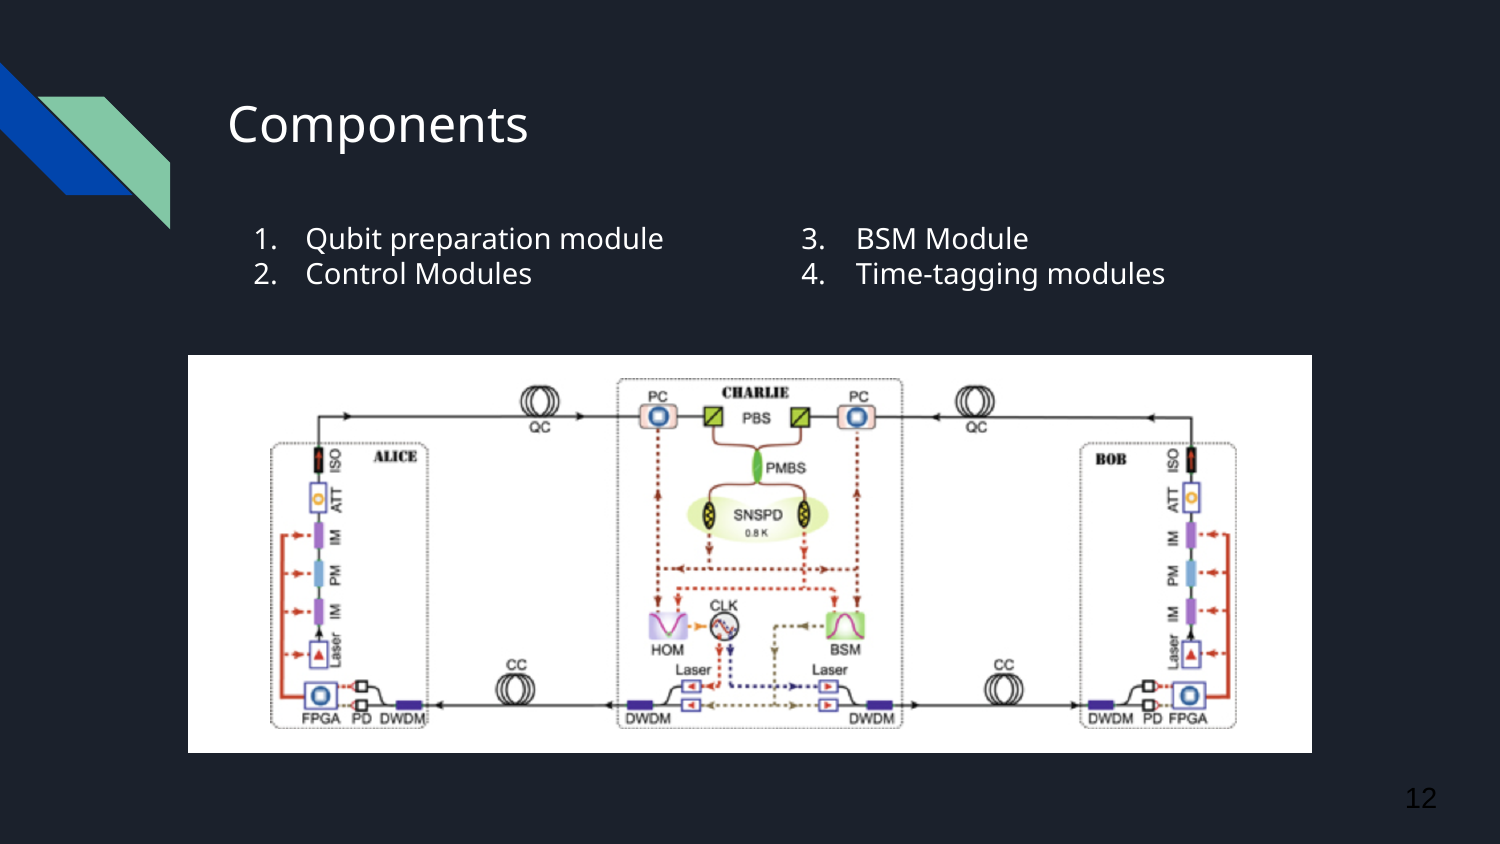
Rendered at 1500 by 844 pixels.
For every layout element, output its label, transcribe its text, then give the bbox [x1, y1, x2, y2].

title Components [212, 77, 1368, 187]
text_box 3. BSM Module 4. Time-tagging modules [771, 205, 1285, 314]
picture [188, 355, 1312, 753]
text_box Qubit preparation module Control Modules [215, 205, 729, 314]
slide_number <number> [1389, 764, 1480, 830]
